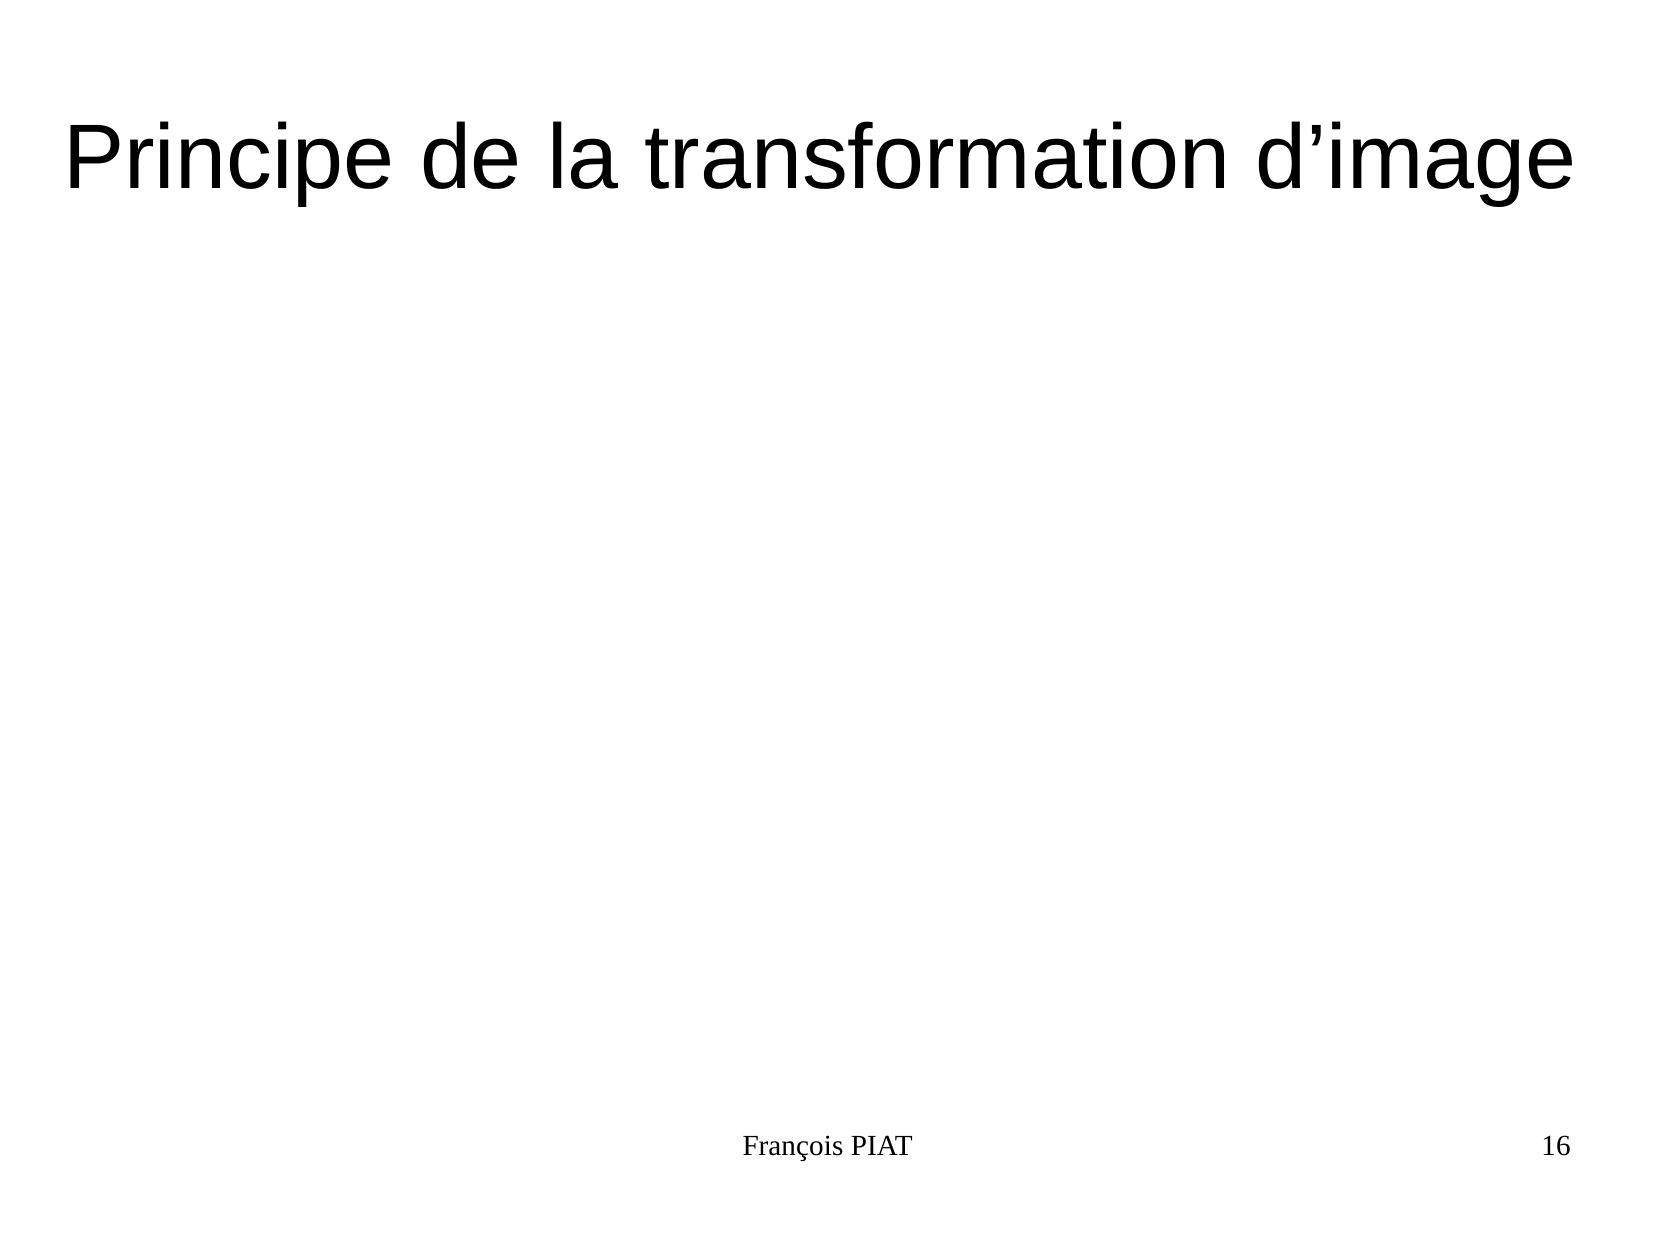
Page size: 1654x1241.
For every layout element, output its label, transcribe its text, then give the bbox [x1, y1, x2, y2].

title Principe de la transformation d’image [59, 53, 1583, 261]
